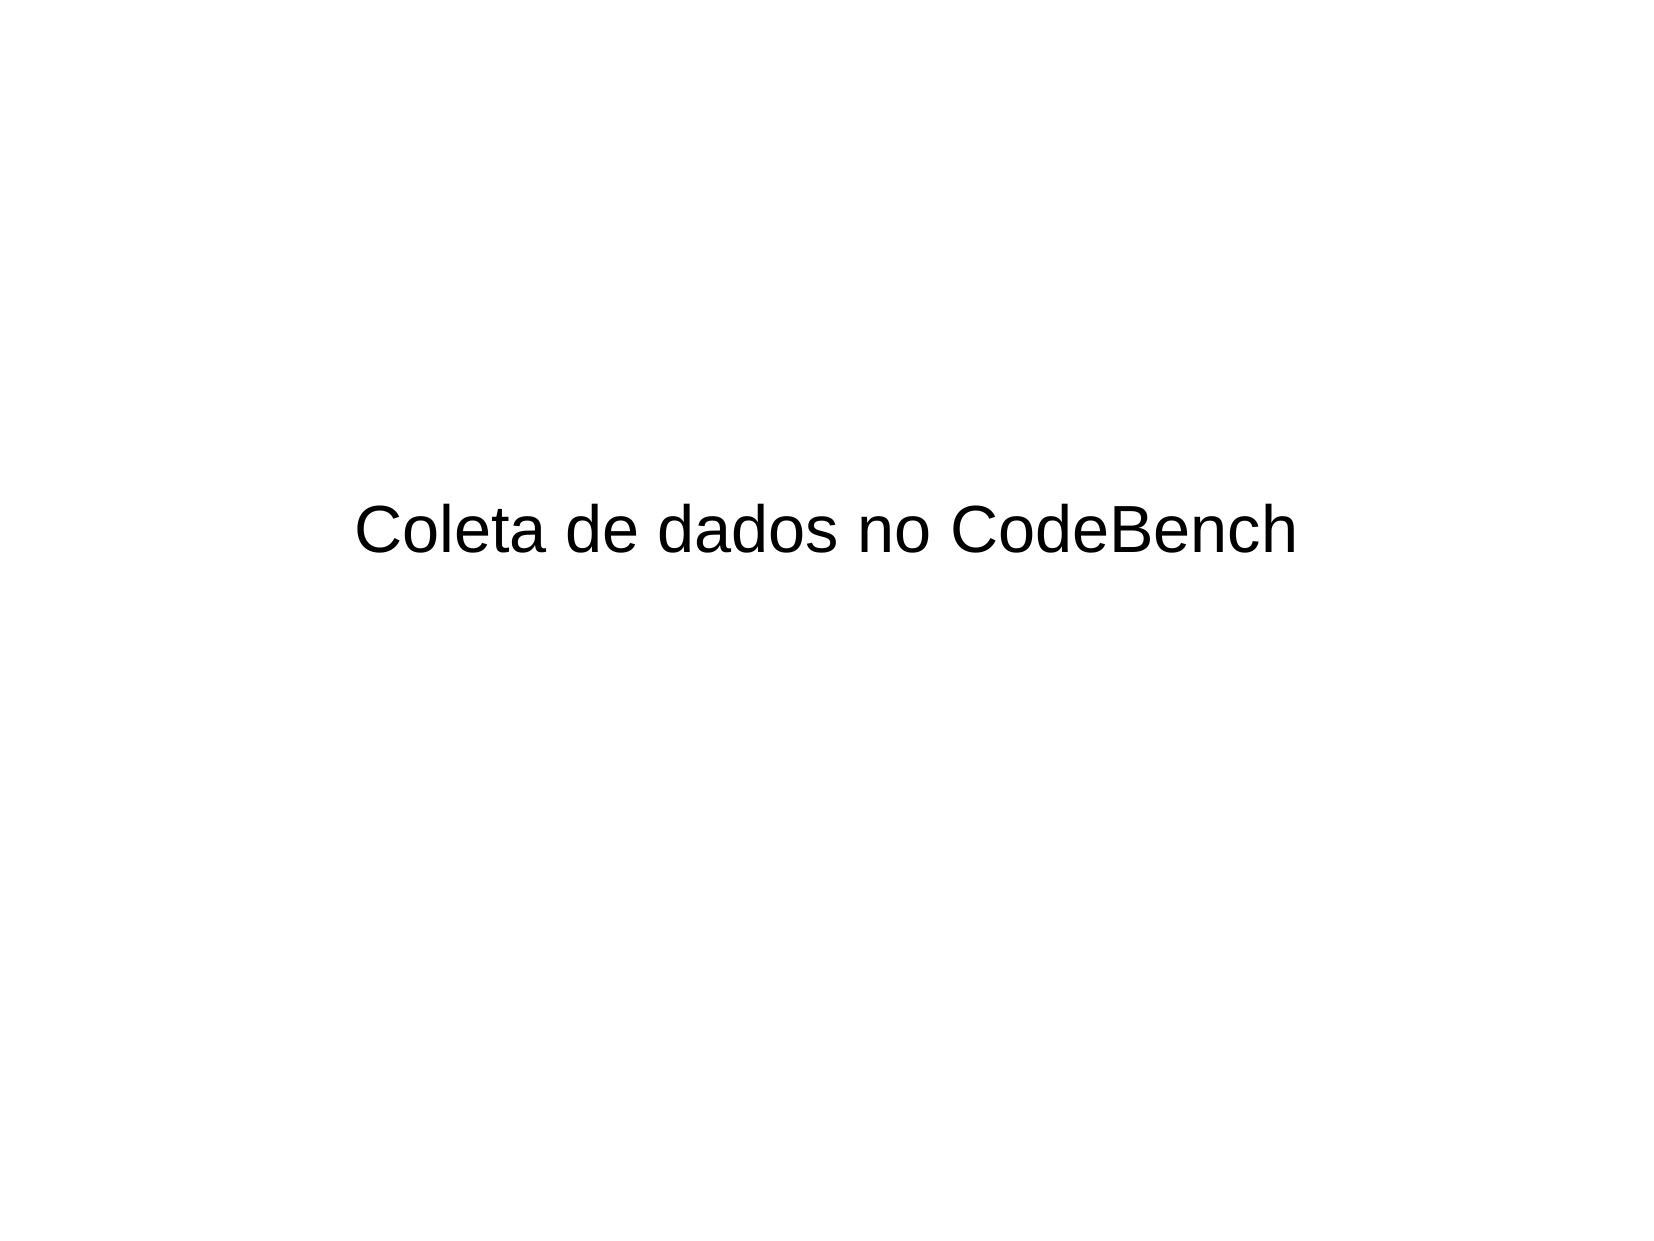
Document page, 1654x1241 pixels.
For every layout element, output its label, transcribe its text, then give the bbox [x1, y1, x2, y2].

subtitle Coleta de dados no CodeBench [82, 49, 1571, 1010]
